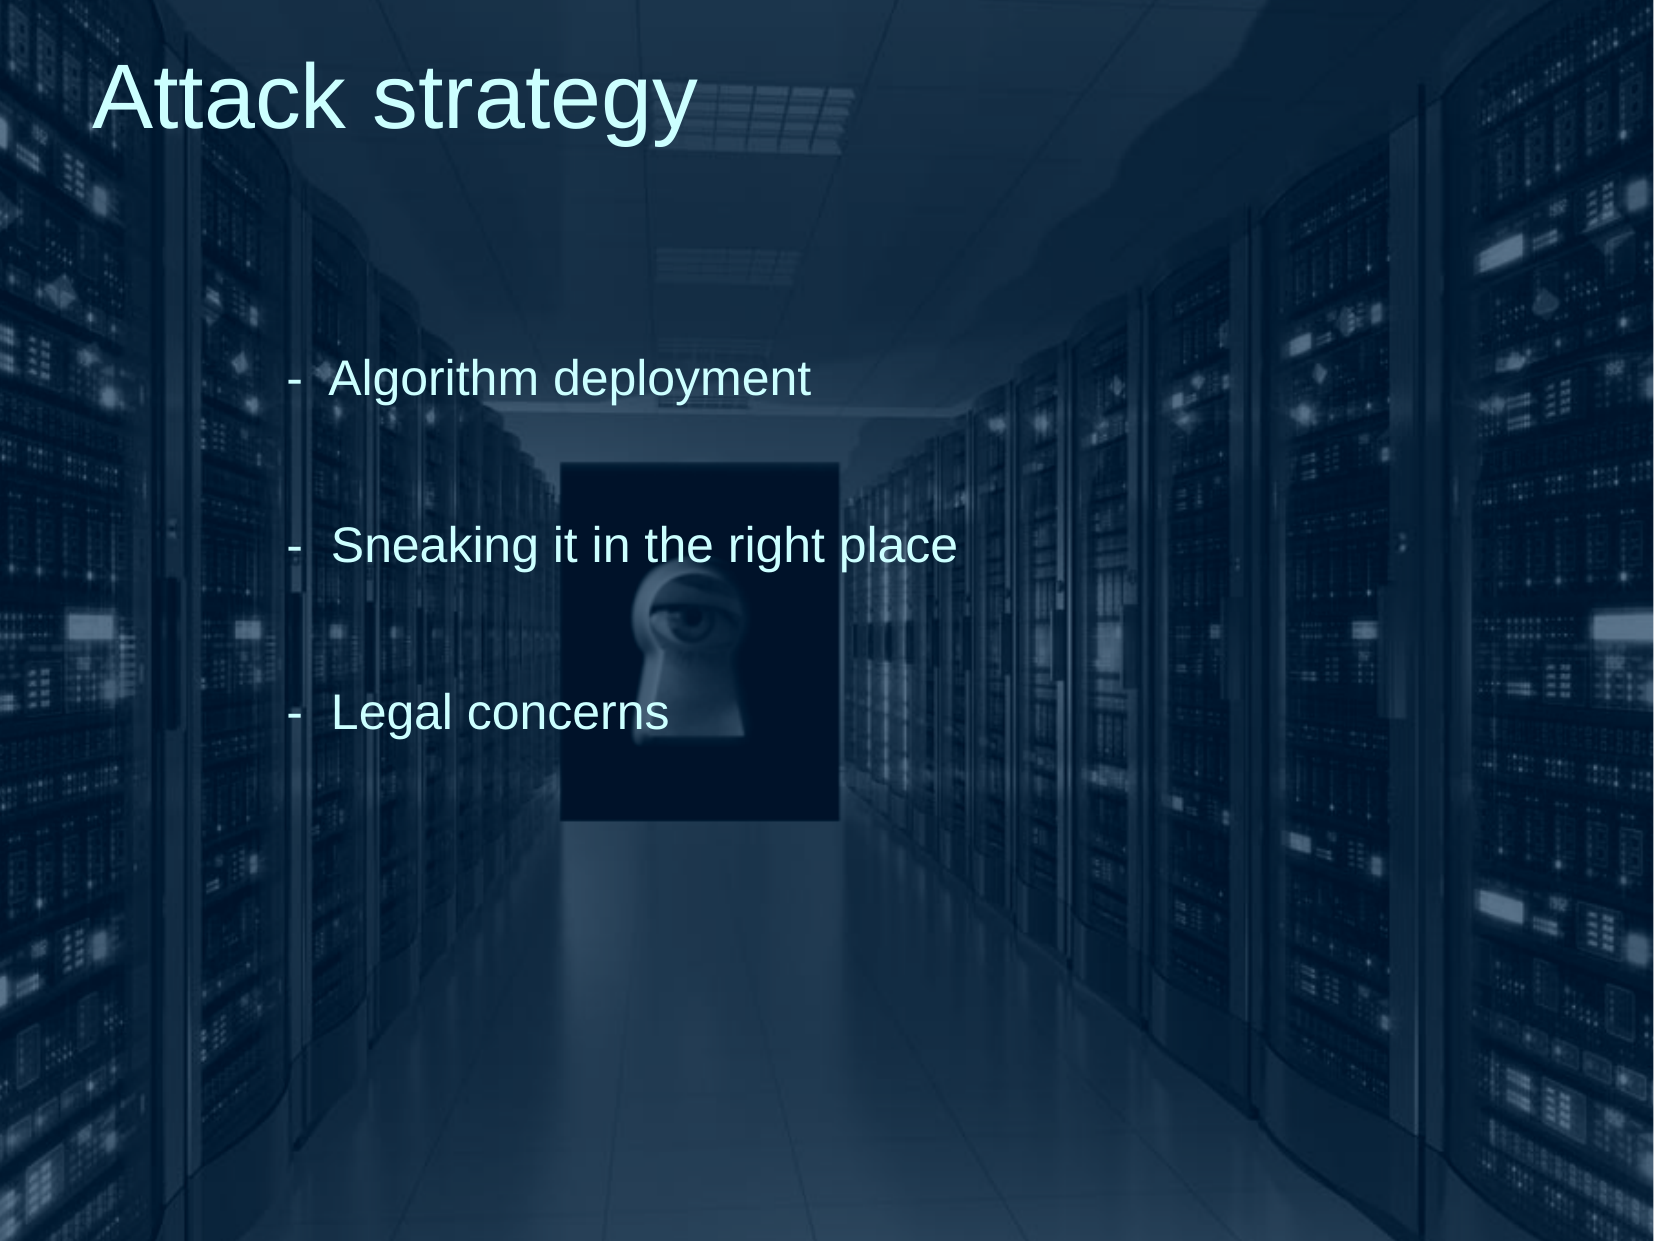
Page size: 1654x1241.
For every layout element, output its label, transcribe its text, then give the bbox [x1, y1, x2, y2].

text_box - Algorithm deployment - Sneaking it in the right place - Legal concerns [271, 342, 1477, 748]
title Attack strategy [0, 0, 792, 201]
picture [0, 0, 1654, 1241]
